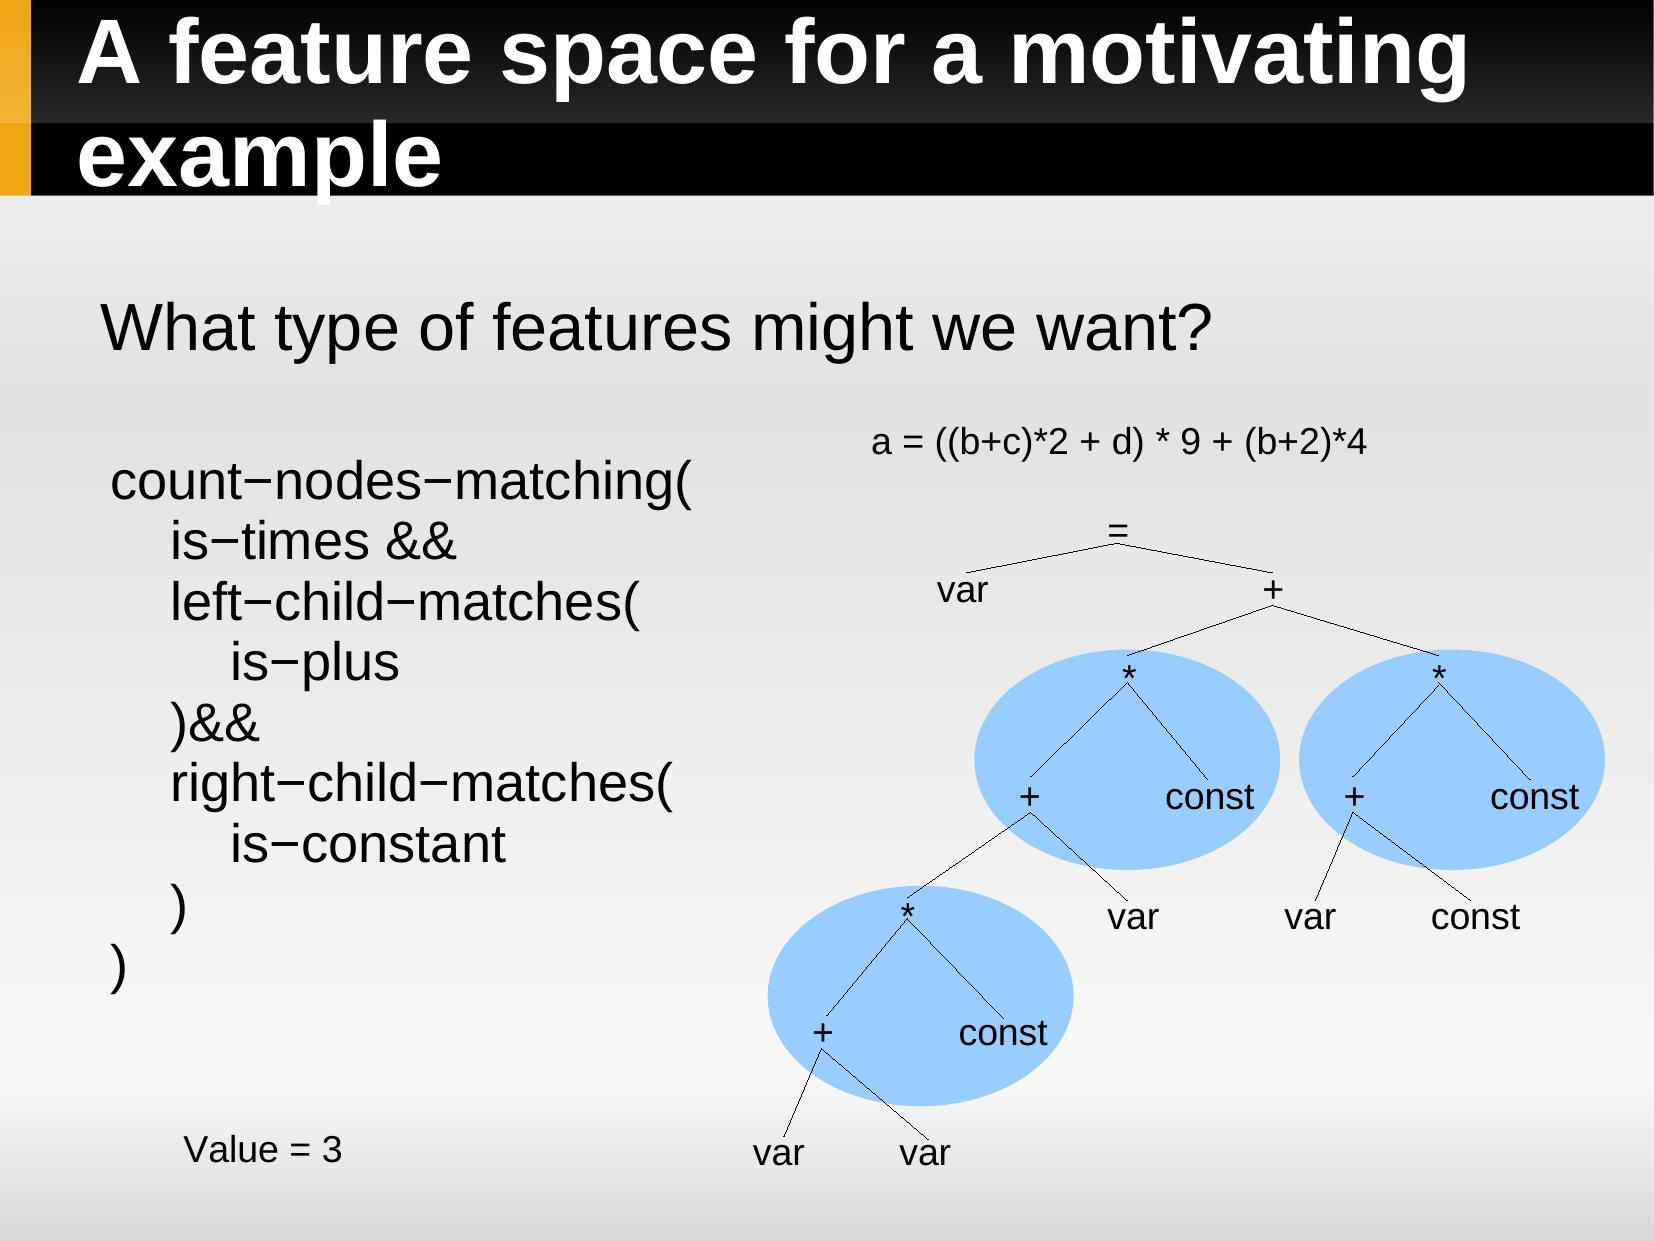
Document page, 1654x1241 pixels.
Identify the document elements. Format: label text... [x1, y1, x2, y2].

text_box const [1150, 767, 1270, 825]
text_box var [884, 1124, 967, 1182]
text_box [974, 650, 1281, 871]
text_box const [943, 1003, 1063, 1061]
text_box * [885, 888, 931, 945]
text_box const [1416, 888, 1536, 945]
text_box a = ((b+c)*2 + d) * 9 + (b+2)*4 [856, 413, 1384, 471]
list What type of features might we want? [82, 290, 1571, 384]
text_box * [1107, 649, 1152, 707]
text_box = [1092, 501, 1145, 559]
text_box var [738, 1124, 820, 1182]
text_box count−nodes−matching( is−times && left−child−matches( is−plus )&& right−child−matches( is−constant ) ) [95, 442, 709, 1064]
text_box * [1417, 649, 1462, 707]
text_box [1299, 649, 1606, 871]
text_box + [797, 1003, 849, 1061]
text_box + [1003, 767, 1056, 825]
text_box Value = 3 [168, 1120, 358, 1178]
text_box var [922, 561, 1004, 618]
text_box + [1328, 767, 1381, 825]
picture [0, 0, 1654, 1241]
text_box [767, 885, 1074, 1107]
text_box var [1269, 888, 1352, 945]
title A feature space for a motivating example [76, 0, 1565, 208]
text_box var [1092, 888, 1175, 945]
text_box const [1475, 767, 1595, 825]
text_box + [1247, 561, 1300, 618]
